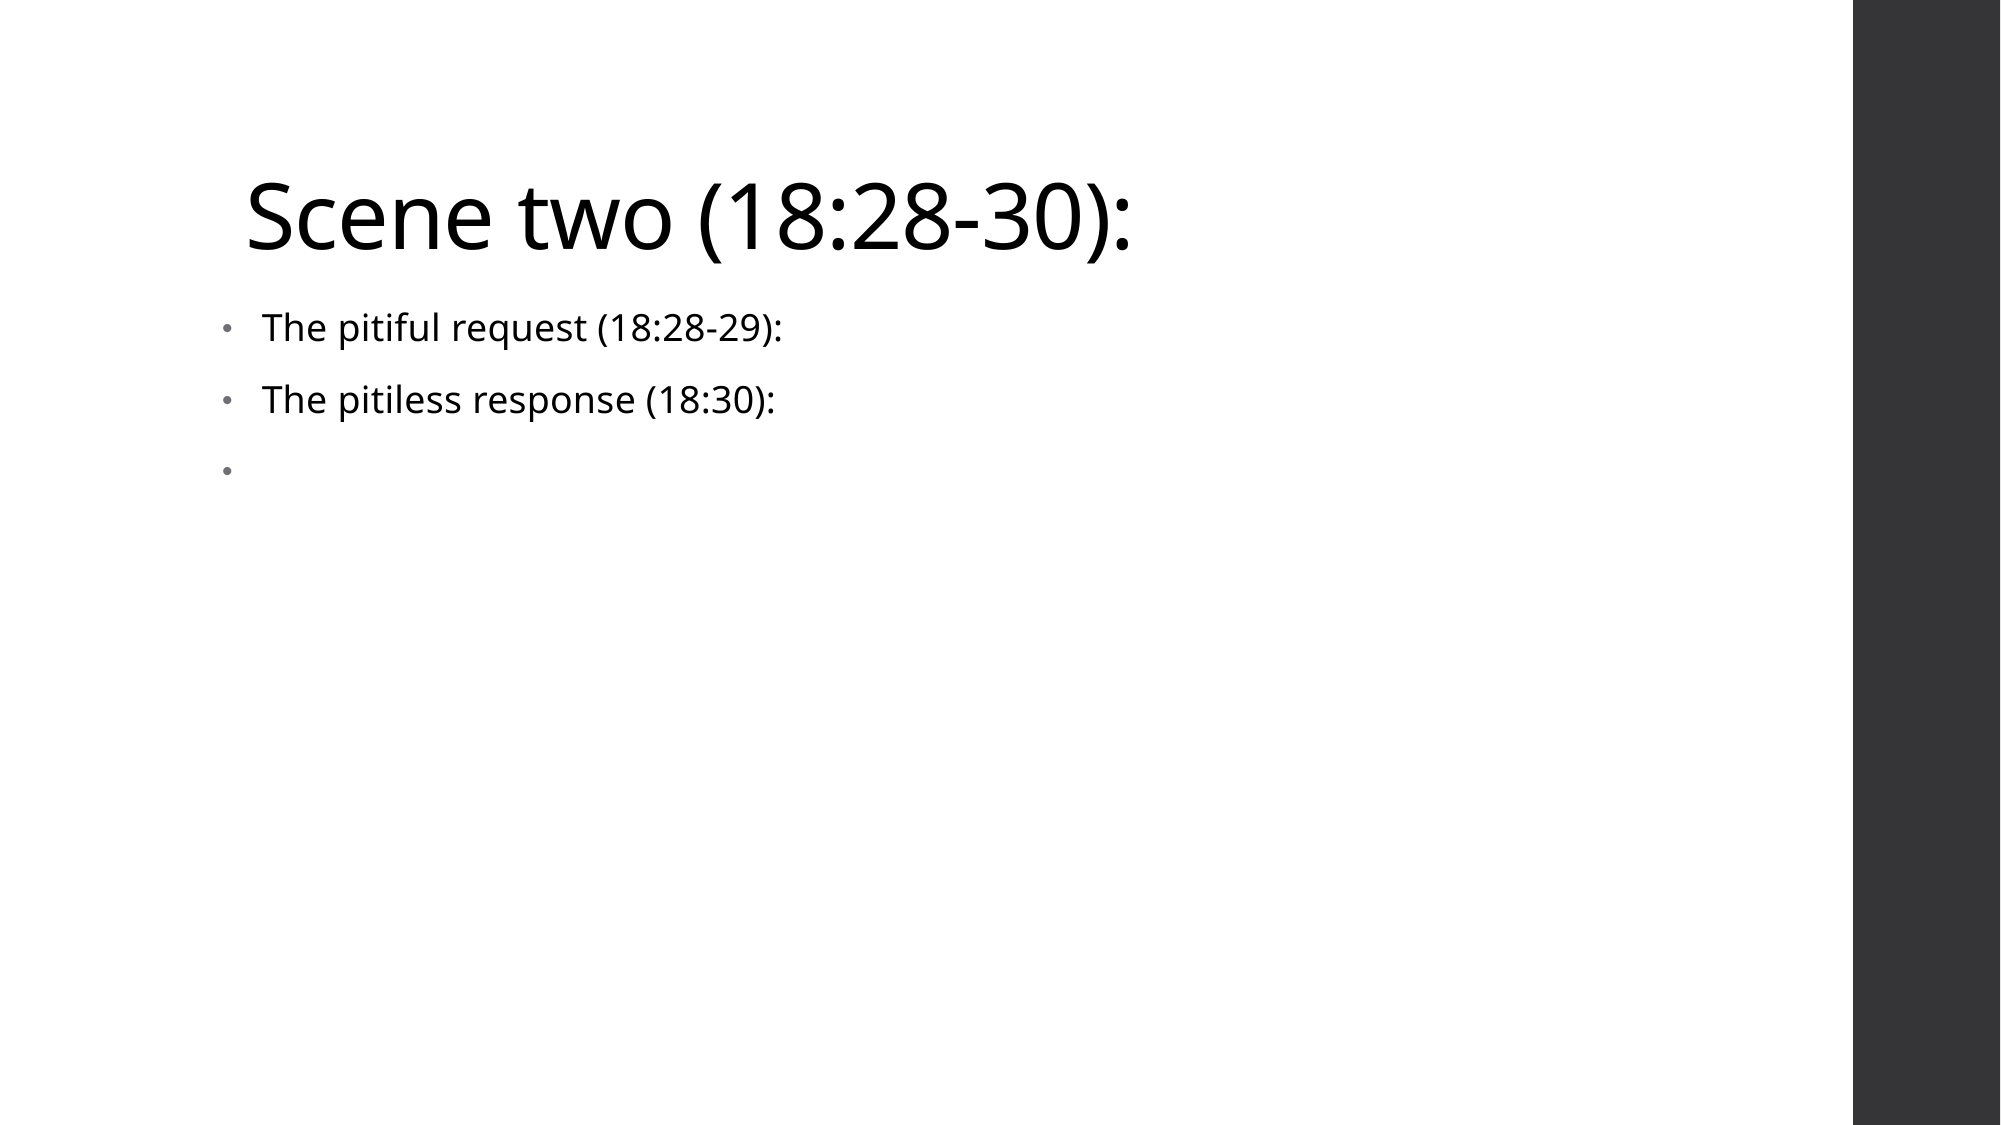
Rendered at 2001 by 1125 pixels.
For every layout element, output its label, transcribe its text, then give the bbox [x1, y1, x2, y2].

list The pitiful request (18:28-29): The pitiless response (18:30): [206, 299, 1617, 1014]
title Scene two (18:28-30): [206, 60, 1797, 278]
